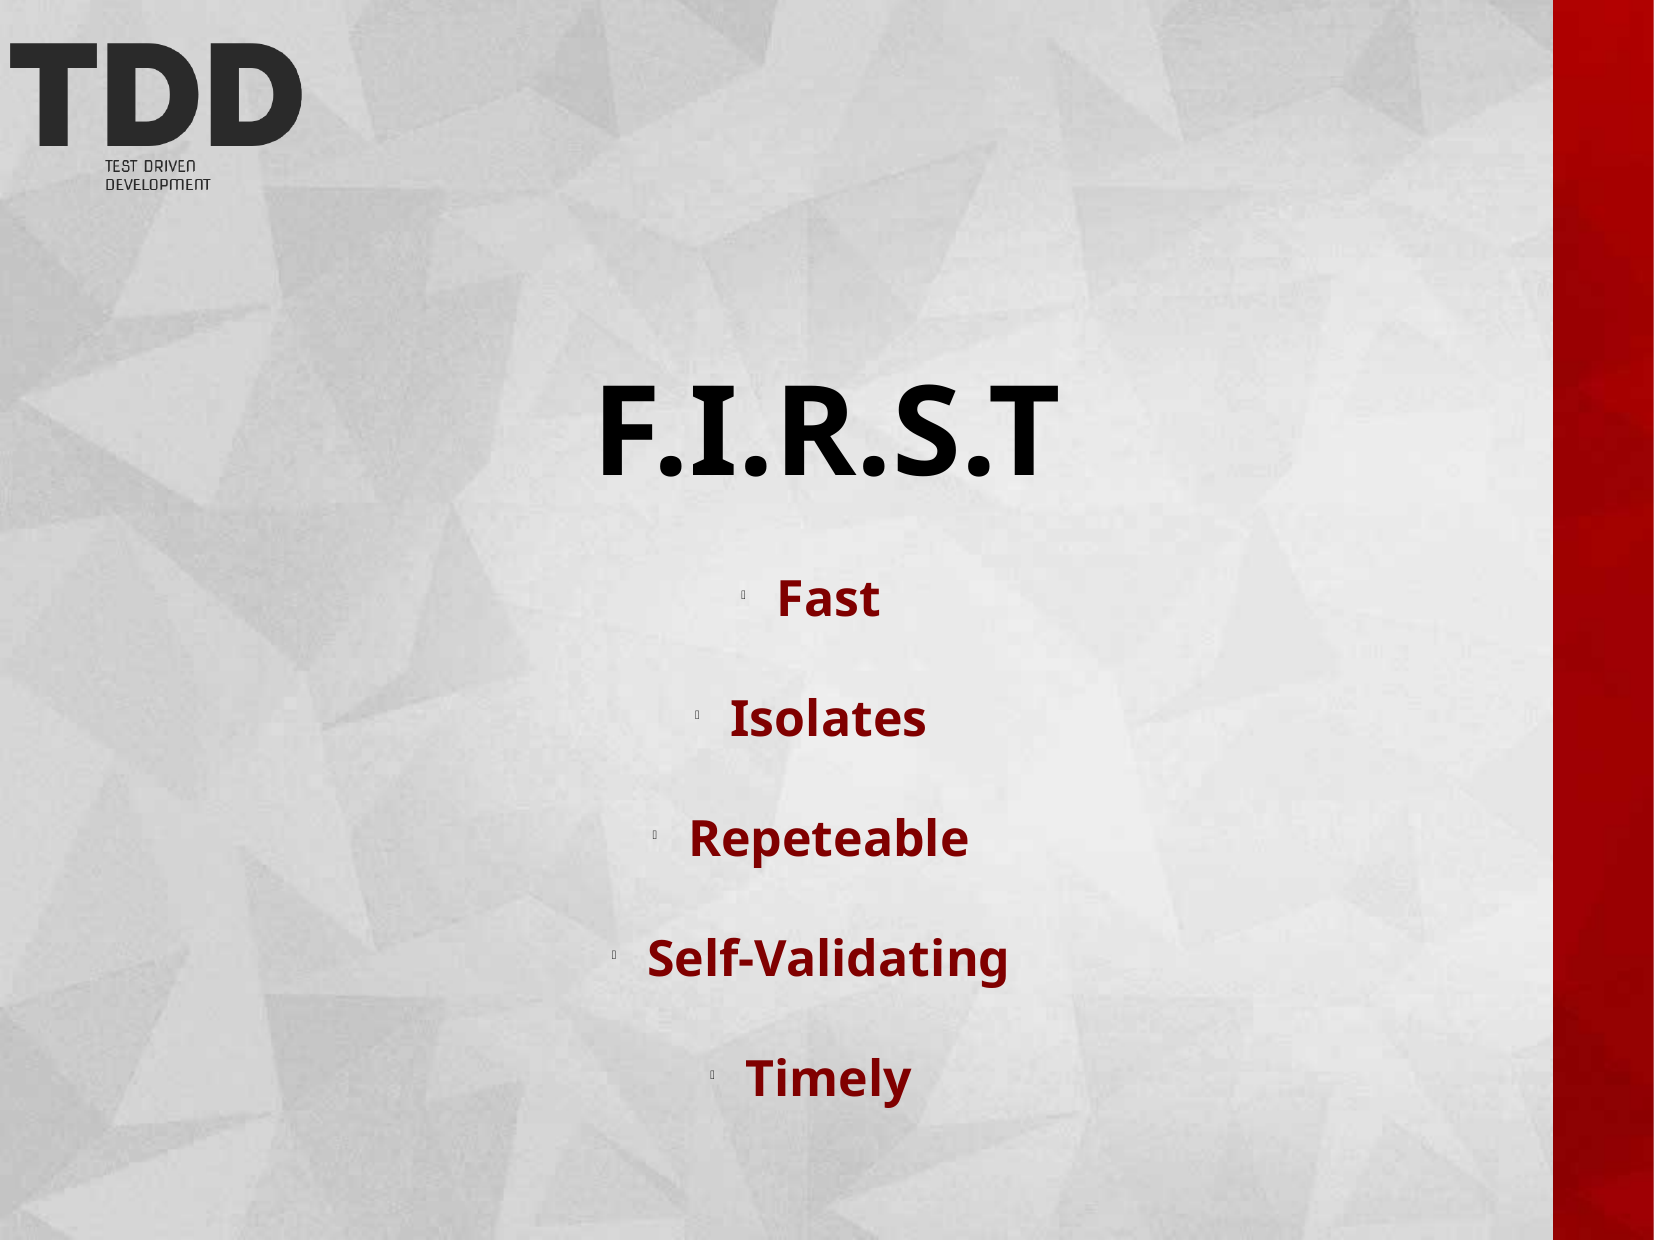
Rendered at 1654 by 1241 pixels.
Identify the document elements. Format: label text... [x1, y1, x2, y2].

text_box Fast Isolates Repeteable Self-Validating Timely [413, 498, 1240, 1114]
text_box F.I.R.S.T [277, 342, 1376, 598]
picture [0, 0, 1654, 1241]
